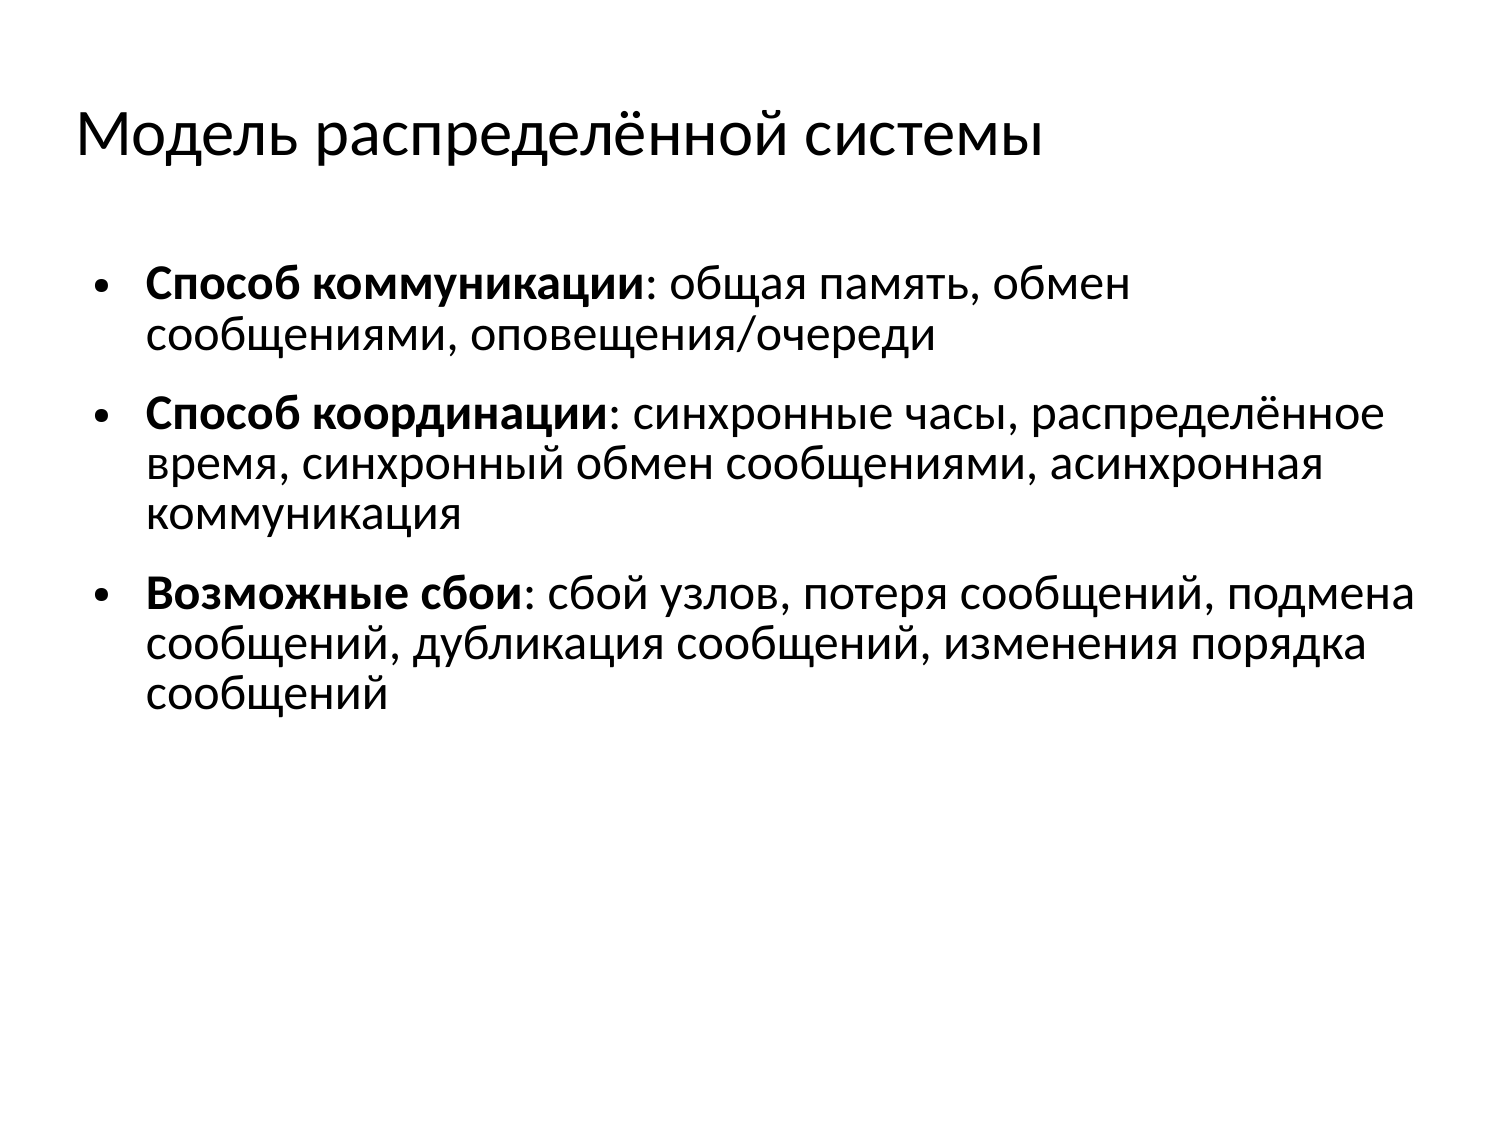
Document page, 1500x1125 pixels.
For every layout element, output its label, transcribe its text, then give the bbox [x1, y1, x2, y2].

list Cпособ коммуникации: общая память, обмен сообщениями, оповещения/очереди Способ координации: синхронные часы, распределённое время, синхронный обмен сообщениями, асинхронная коммуникация Возможные сбои: сбой узлов, потеря сообщений, подмена сообщений, дубликация сообщений, изменения порядка сообщений [75, 262, 1425, 1005]
title Модель распределённой системы [75, 45, 1425, 233]
